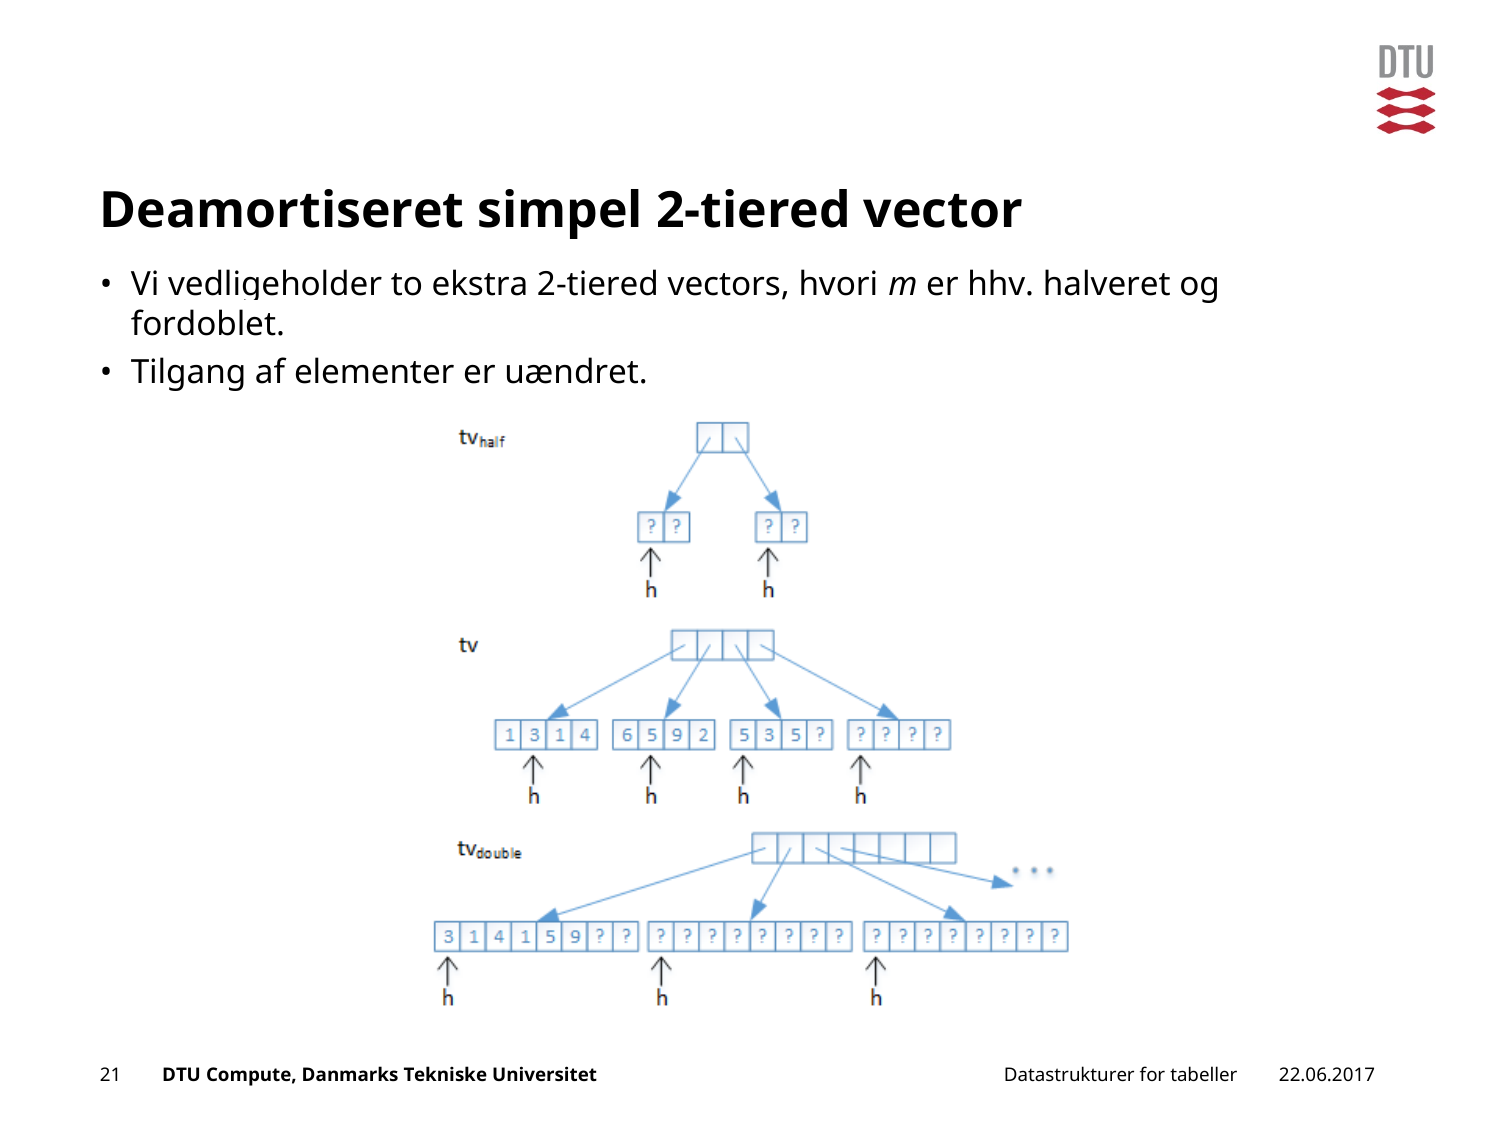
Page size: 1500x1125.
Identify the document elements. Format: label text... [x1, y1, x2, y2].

picture [428, 413, 1072, 1026]
picture [1356, 45, 1436, 134]
list Vi vedligeholder to ekstra 2-tiered vectors, hvori m er hhv. halveret og fordoblet. Tilgang af elementer er uændret. [99, 262, 1375, 1012]
title Deamortiseret simpel 2-tiered vector [99, 49, 1375, 238]
